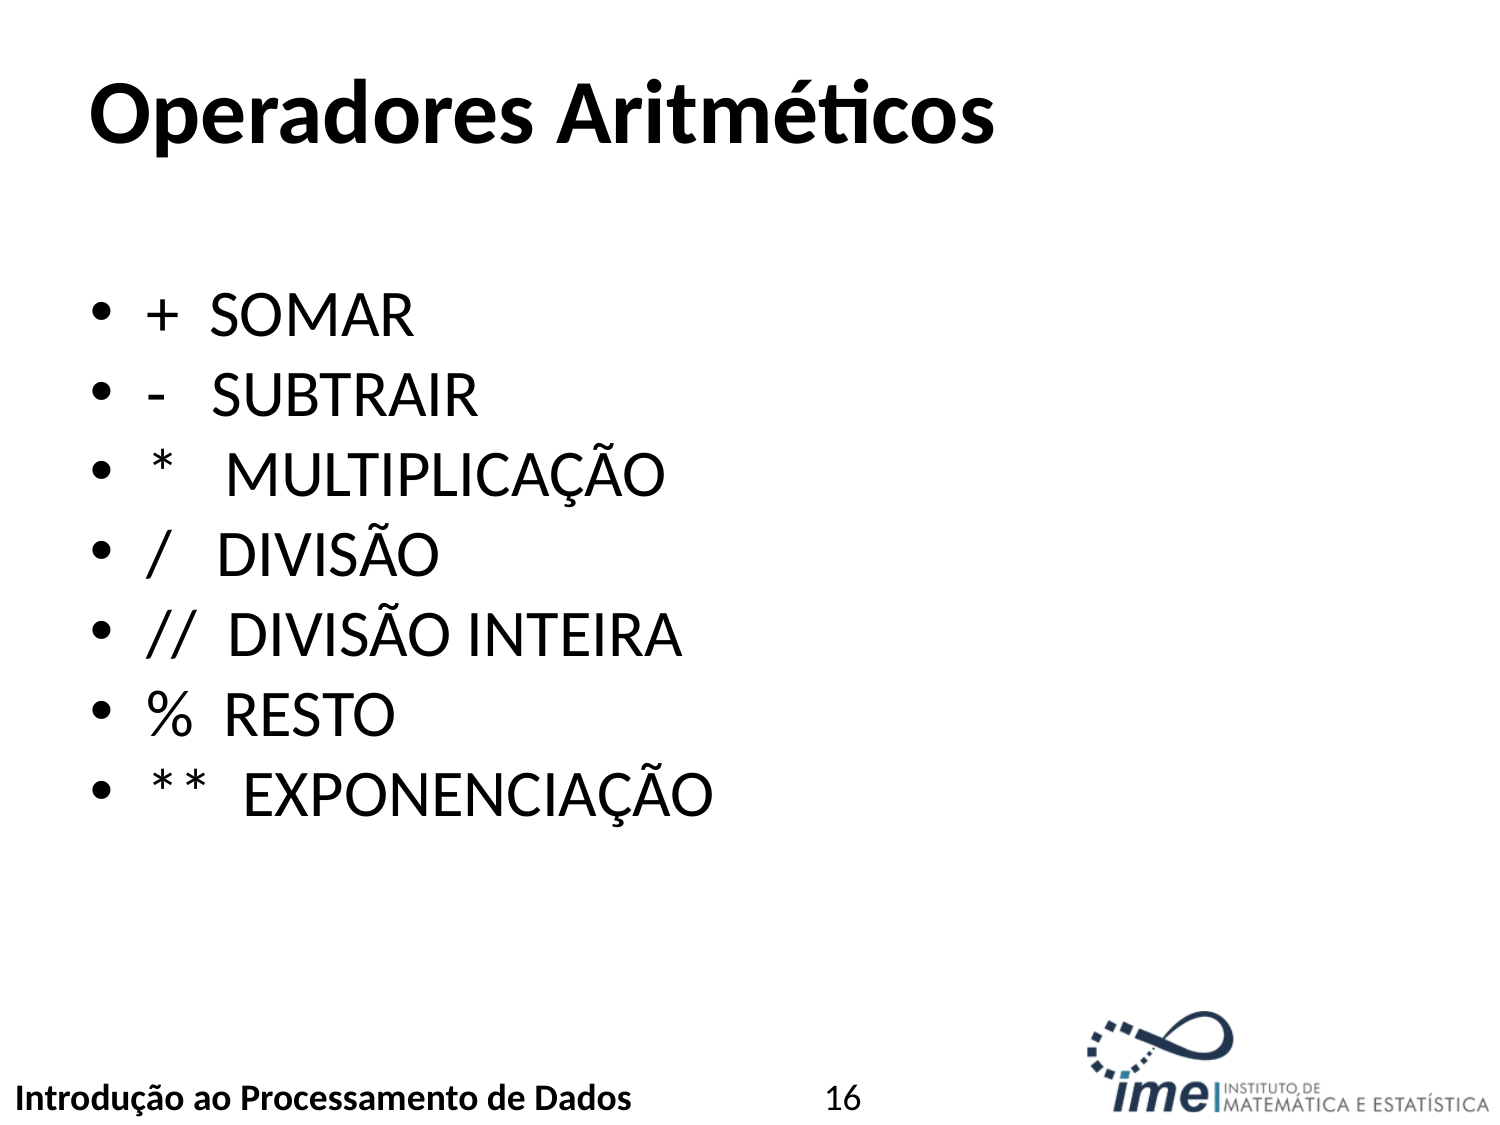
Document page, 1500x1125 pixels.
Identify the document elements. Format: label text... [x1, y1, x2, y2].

text_box <number> [808, 1065, 1159, 1125]
text_box Operadores Aritméticos [75, 45, 1425, 233]
picture [1086, 1011, 1495, 1115]
text_box + SOMAR - SUBTRAIR * MULTIPLICAÇÃO / DIVISÃO // DIVISÃO INTEIRA % RESTO ** EXPONENCIAÇÃO [75, 262, 1425, 1005]
